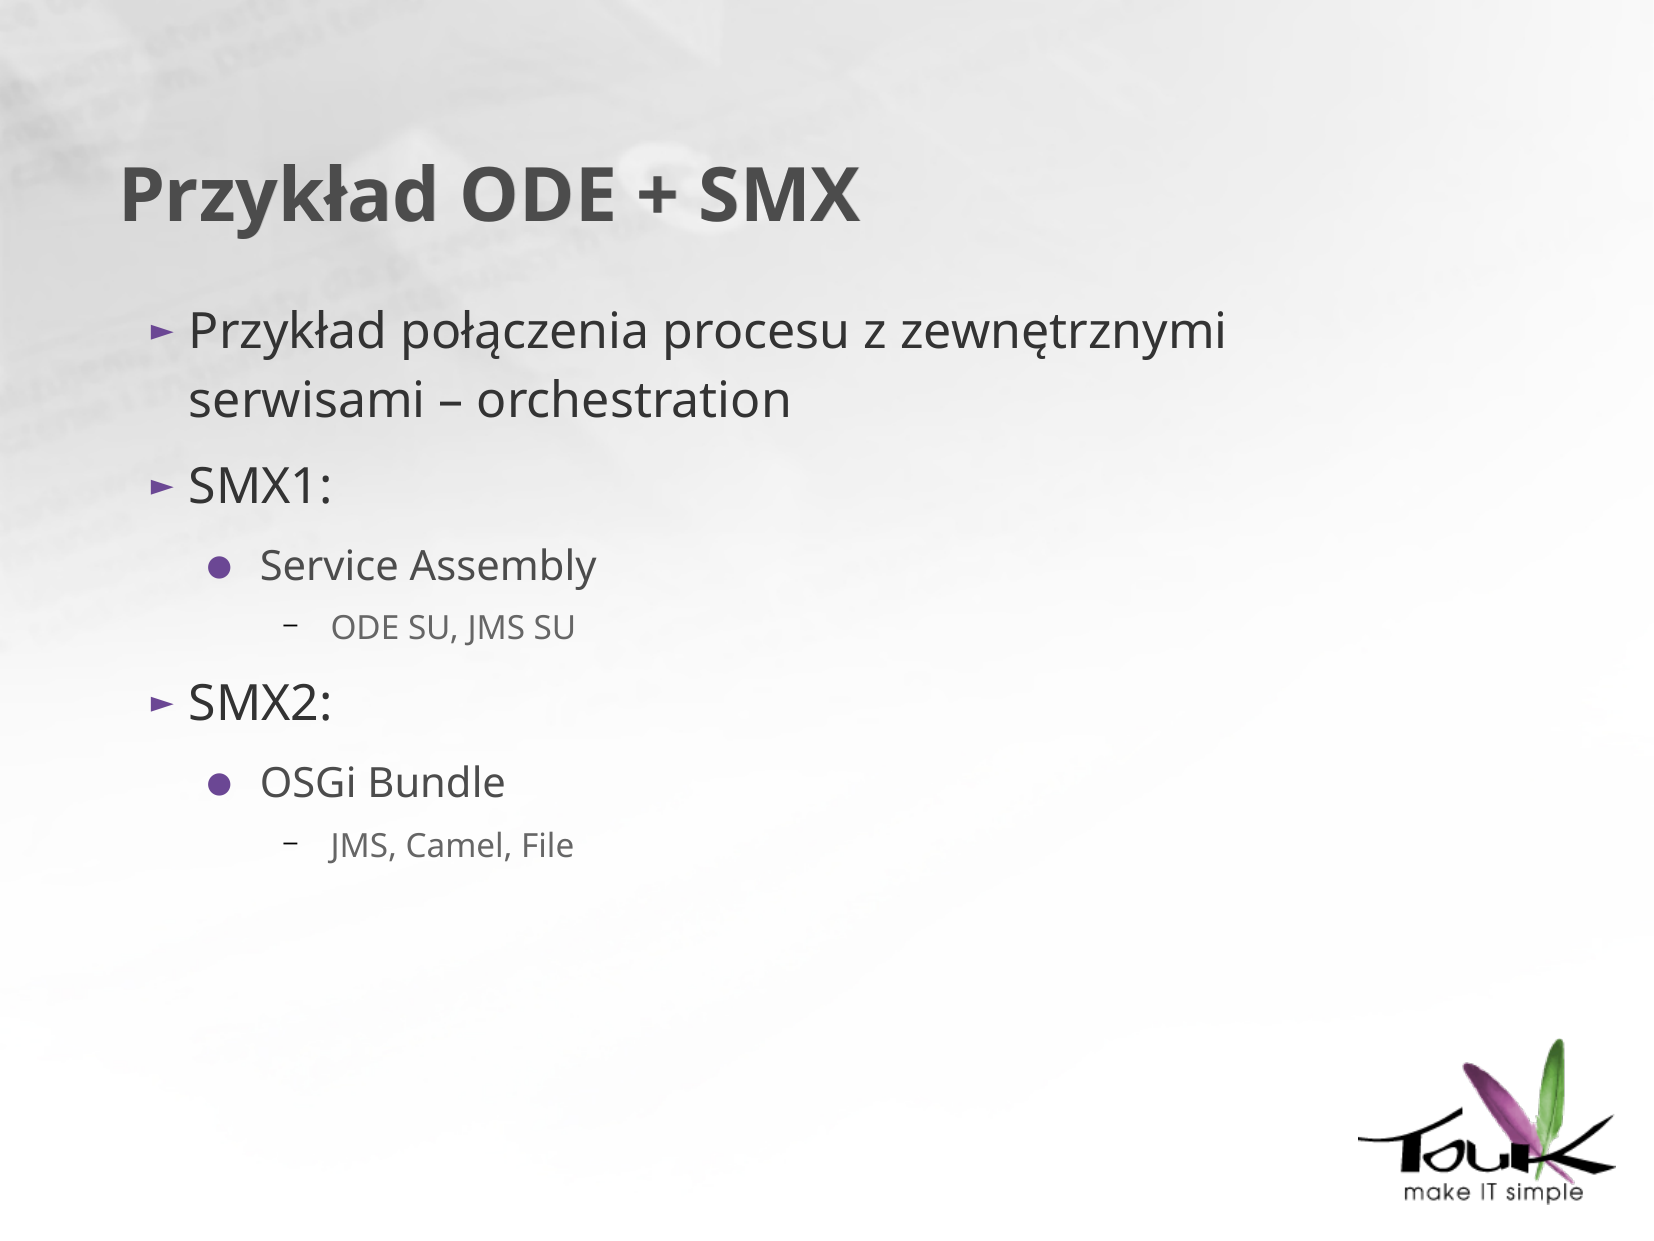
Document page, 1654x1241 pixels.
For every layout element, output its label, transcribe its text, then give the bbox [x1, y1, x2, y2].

title Przykład ODE + SMX [118, 125, 1536, 259]
list Przykład połączenia procesu z zewnętrznymi serwisami – orchestration SMX1: Service Assembly ODE SU, JMS SU SMX2: OSGi Bundle JMS, Camel, File [118, 295, 1536, 1100]
picture [0, 0, 1654, 1241]
